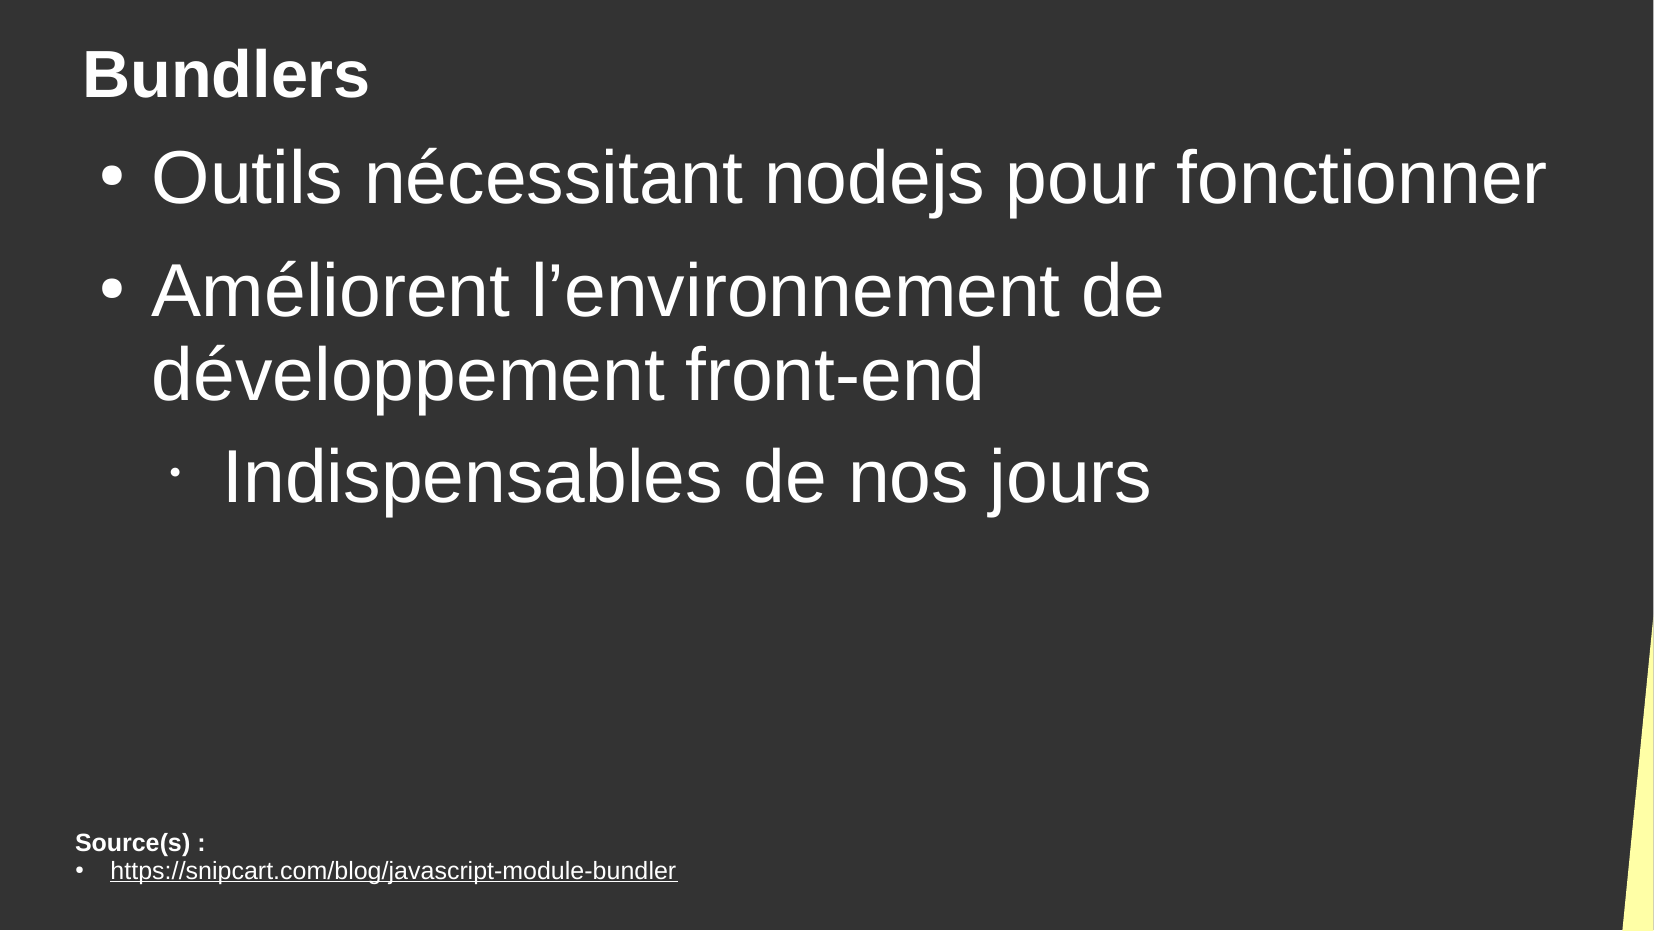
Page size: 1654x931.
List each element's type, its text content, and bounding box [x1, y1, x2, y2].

text_box [1622, 609, 1654, 931]
list Outils nécessitant nodejs pour fonctionner Améliorent l’environnement de développement front-end Indispensables de nos jours [80, 135, 1619, 827]
text_box Source(s) : https://snipcart.com/blog/javascript-module-bundler [60, 821, 1546, 931]
title Bundlers [82, 37, 1571, 112]
